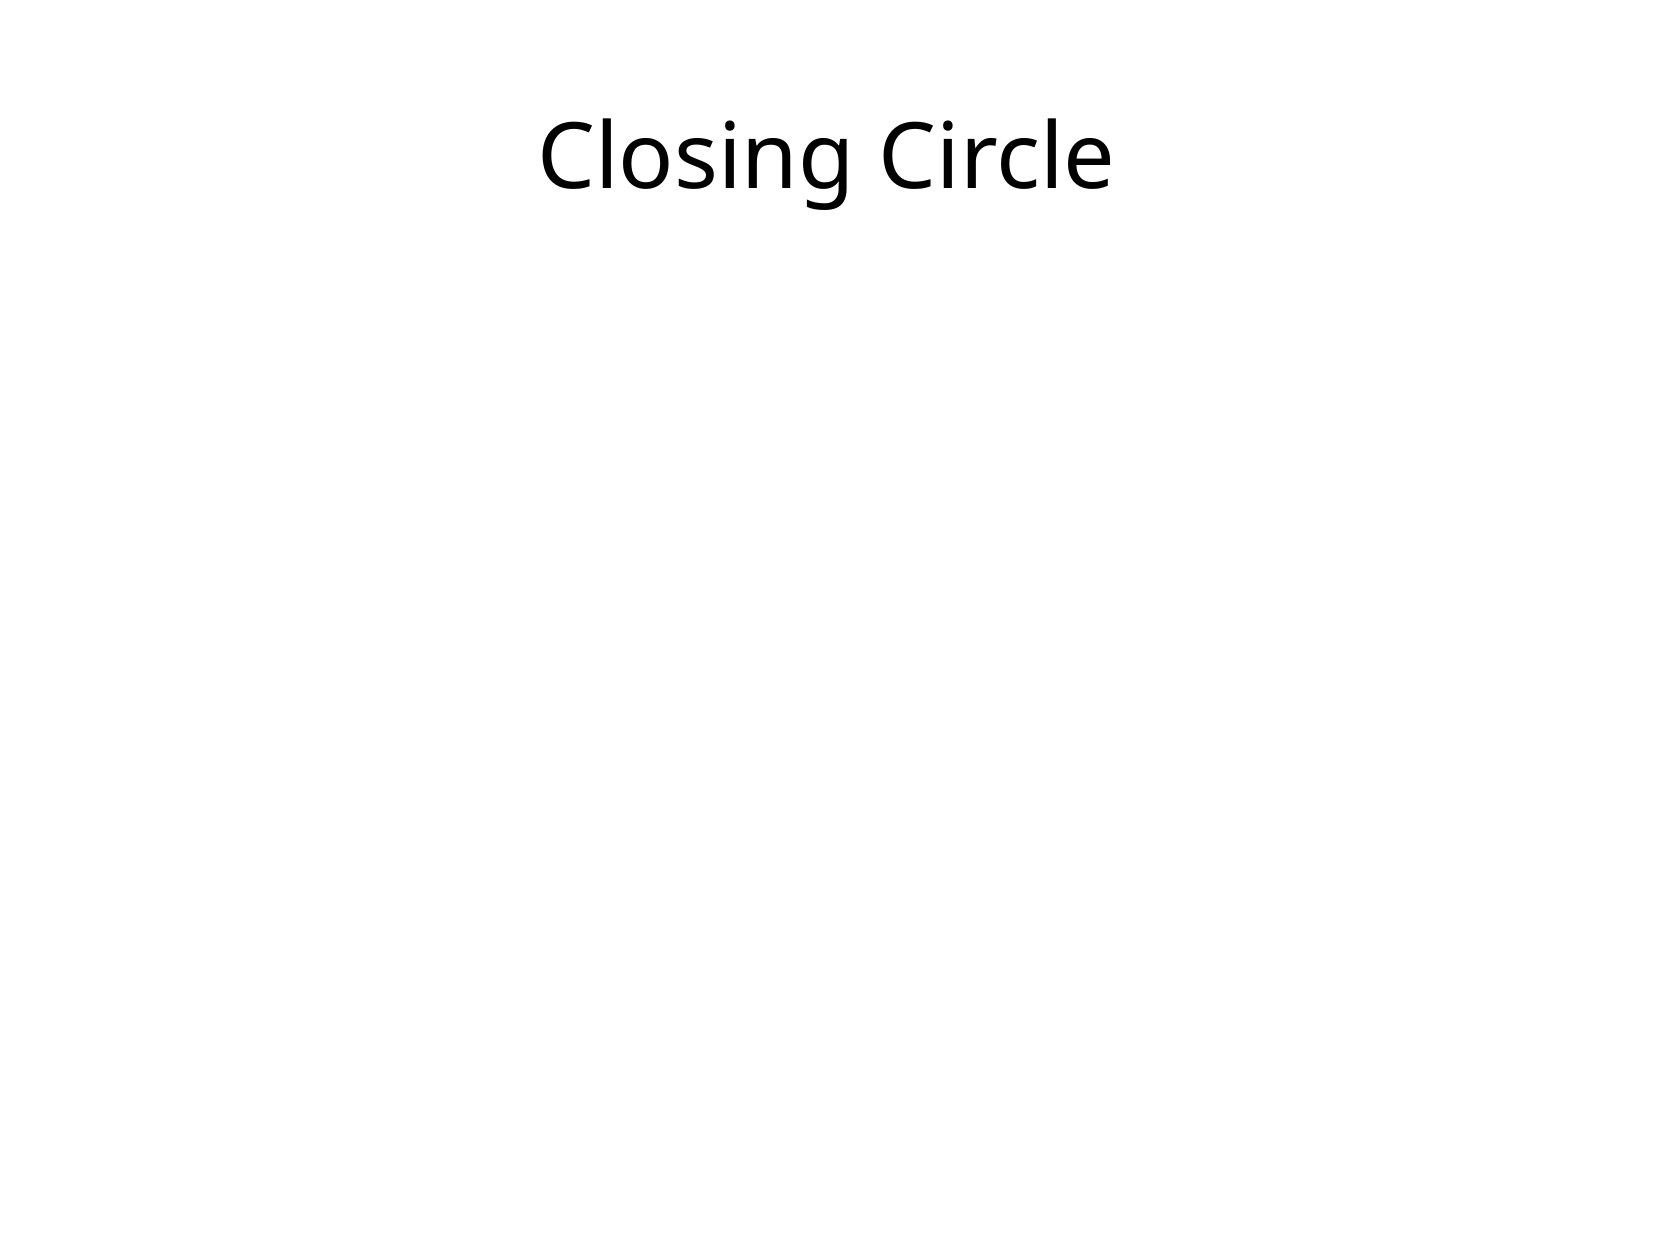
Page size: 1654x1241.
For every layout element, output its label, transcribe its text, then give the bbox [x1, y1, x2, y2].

title Closing Circle [82, 49, 1571, 257]
